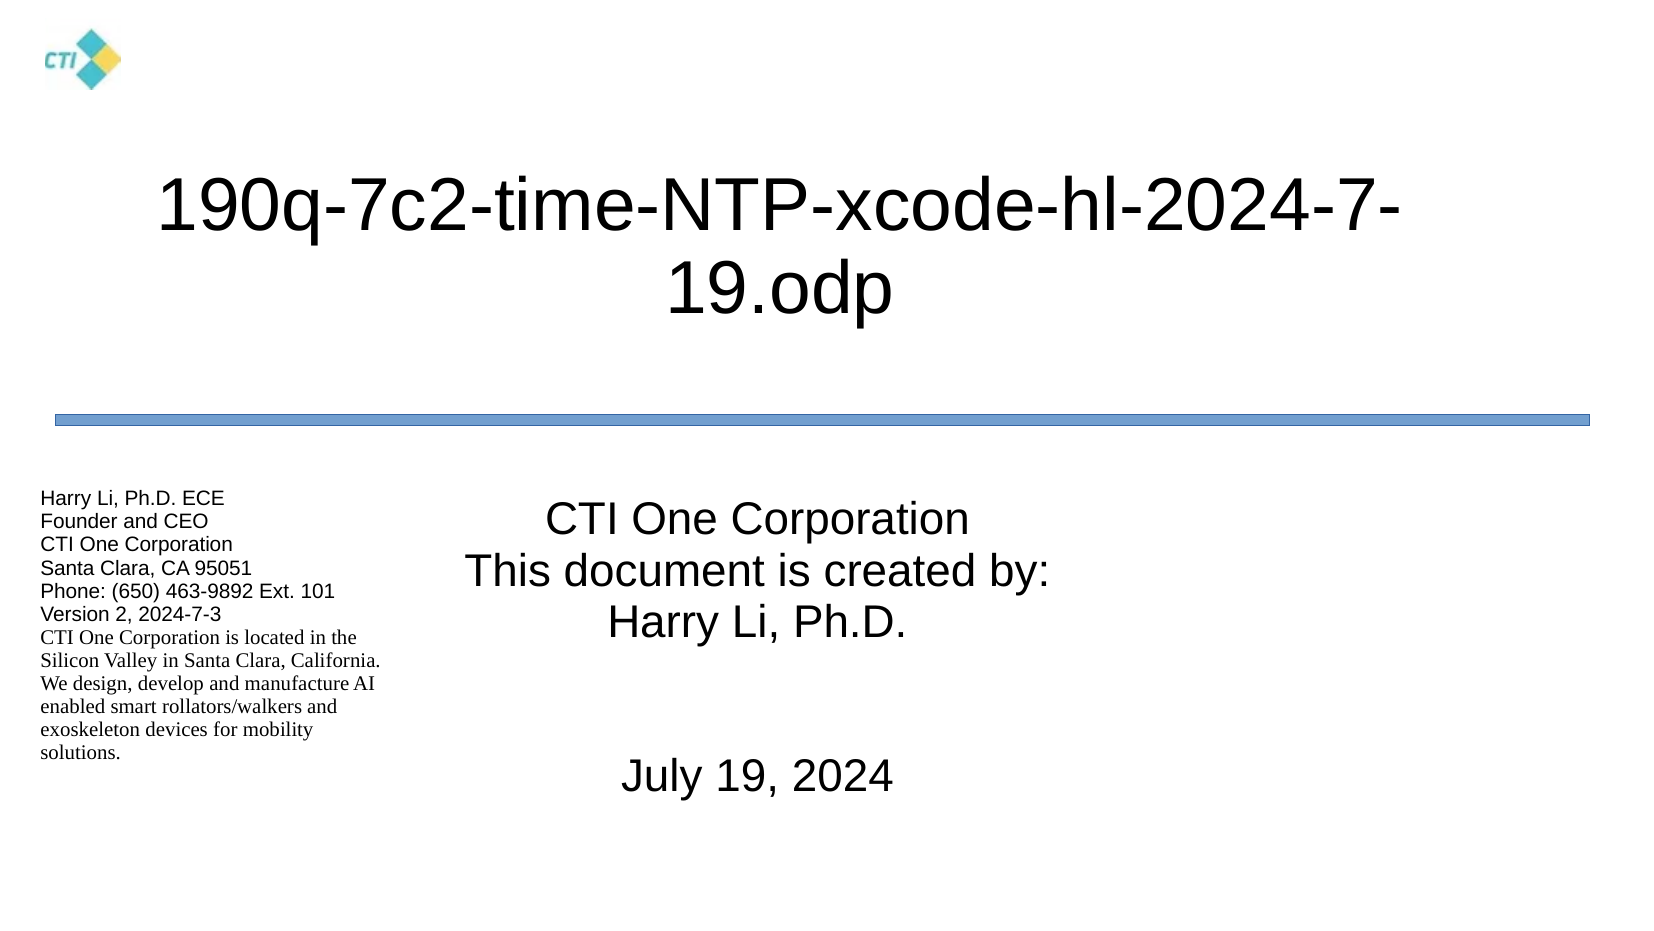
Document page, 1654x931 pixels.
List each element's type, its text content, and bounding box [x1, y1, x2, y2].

picture [45, 18, 121, 91]
text_box [55, 414, 1590, 426]
text_box 190q-7c2-time-NTP-xcode-hl-2024-7-19.odp [135, 154, 1426, 338]
text_box CTI One Corporation This document is created by: Harry Li, Ph.D. July 19, 2024 [405, 486, 1111, 912]
text_box Harry Li, Ph.D. ECE Founder and CEO CTI One Corporation Santa Clara, CA 95051 Phone: (650) 463-9892 Ext. 101 Version 2, 2024-7-3 CTI One Corporation is located in the Silicon Valley in Santa Clara, California. We design, develop and manufacture AI enabled smart rollators/walkers and exoskeleton devices for mobility solutions. [25, 479, 409, 782]
